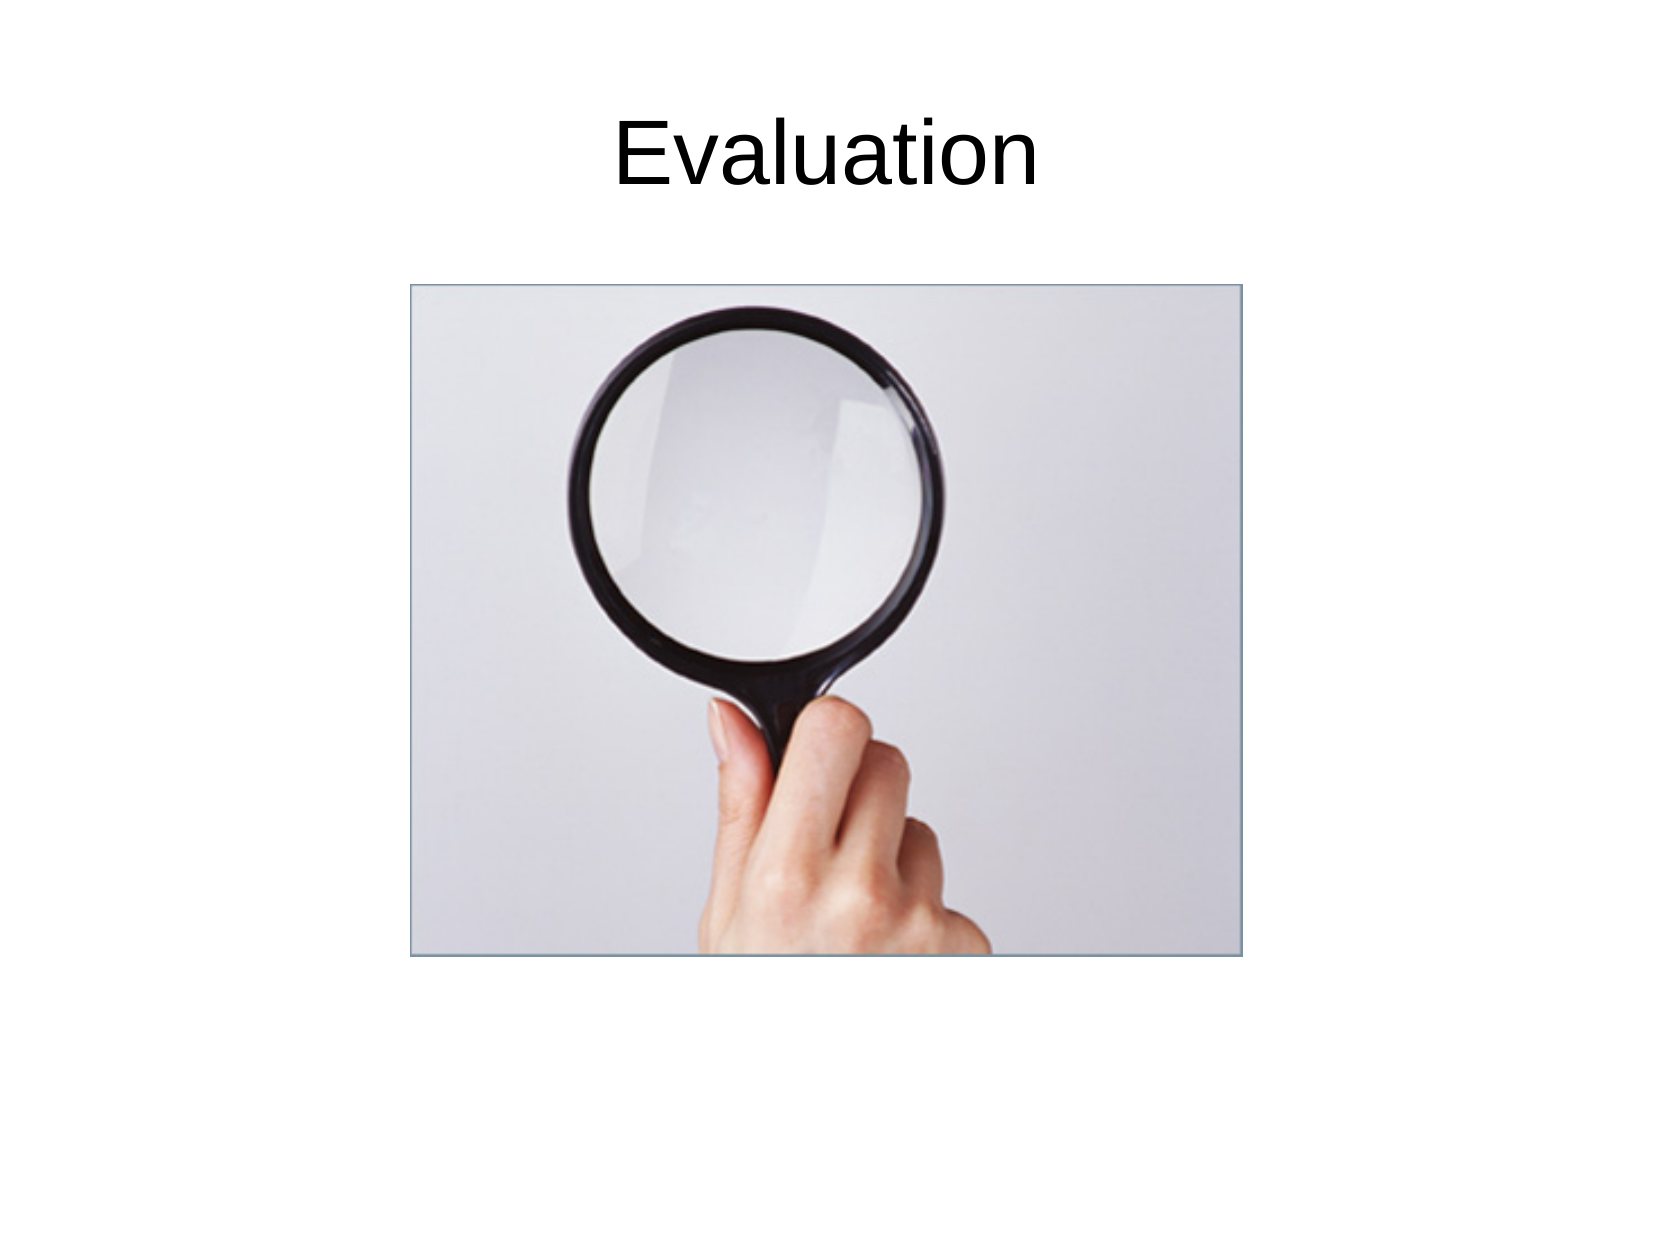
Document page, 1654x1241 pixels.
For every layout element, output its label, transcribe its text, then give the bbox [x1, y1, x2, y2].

title Evaluation [82, 49, 1571, 257]
picture [410, 284, 1243, 957]
